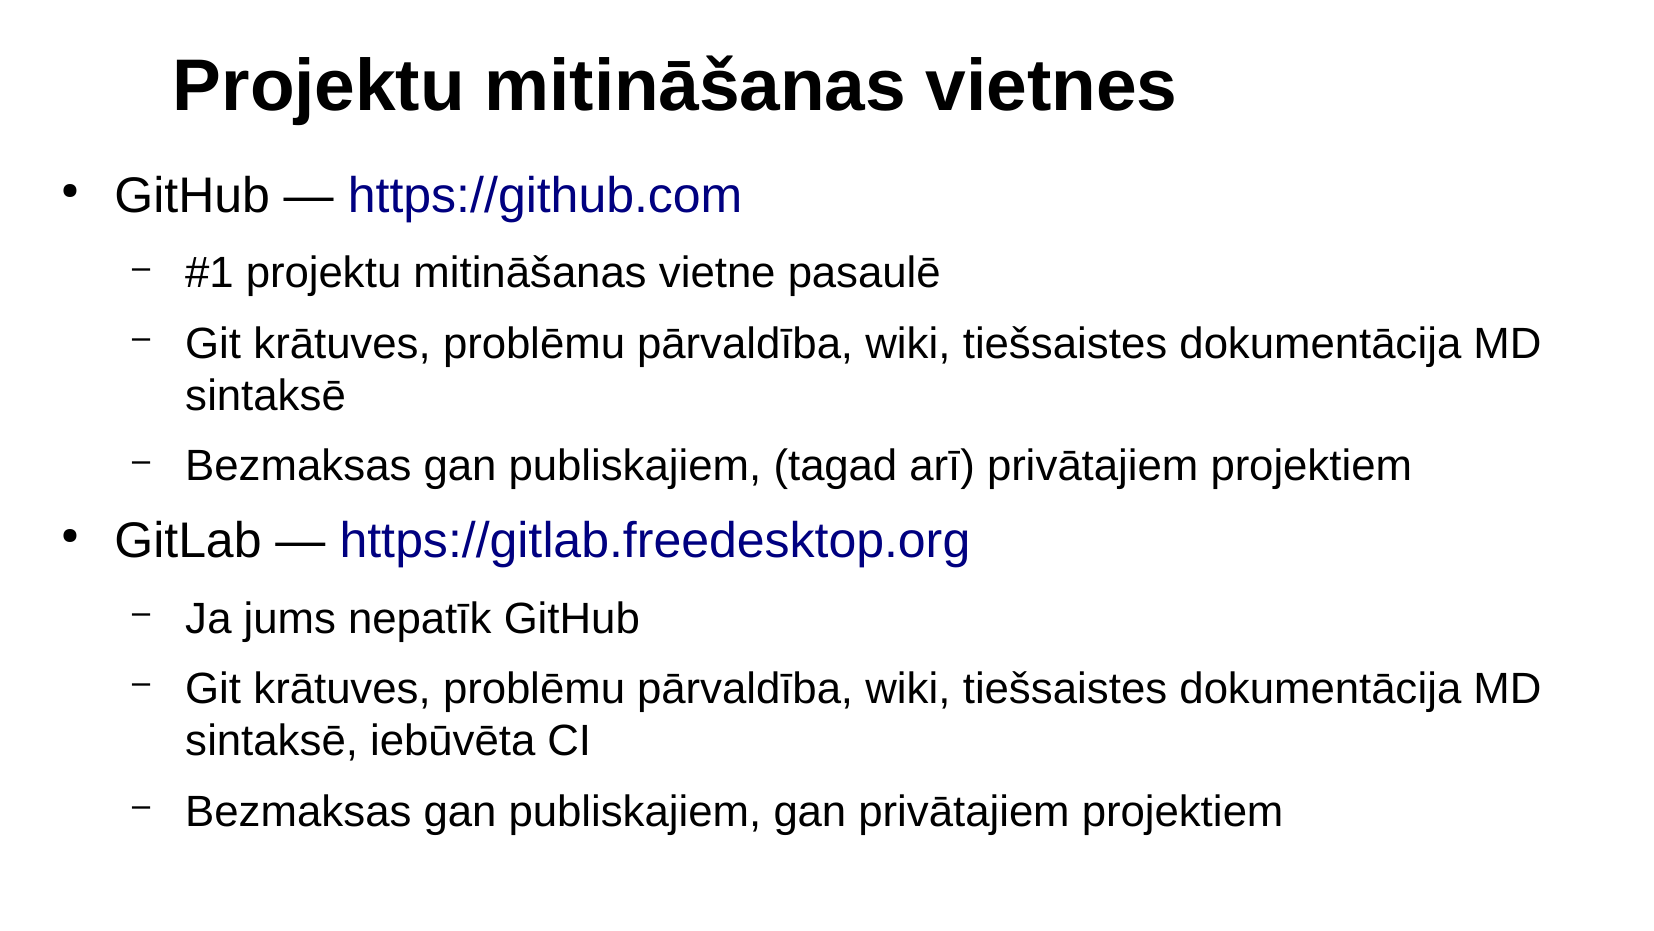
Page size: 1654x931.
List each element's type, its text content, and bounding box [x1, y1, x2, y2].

list GitHub — https://github.com #1 projektu mitināšanas vietne pasaulē Git krātuves, problēmu pārvaldība, wiki, tiešsaistes dokumentācija MD sintaksē Bezmaksas gan publiskajiem, (tagad arī) privātajiem projektiem GitLab — https://gitlab.freedesktop.org Ja jums nepatīk GitHub Git krātuves, problēmu pārvaldība, wiki, tiešsaistes dokumentācija MD sintaksē, iebūvēta CI Bezmaksas gan publiskajiem, gan privātajiem projektiem [25, 156, 1628, 912]
title Projektu mitināšanas vietnes [25, 5, 1325, 157]
